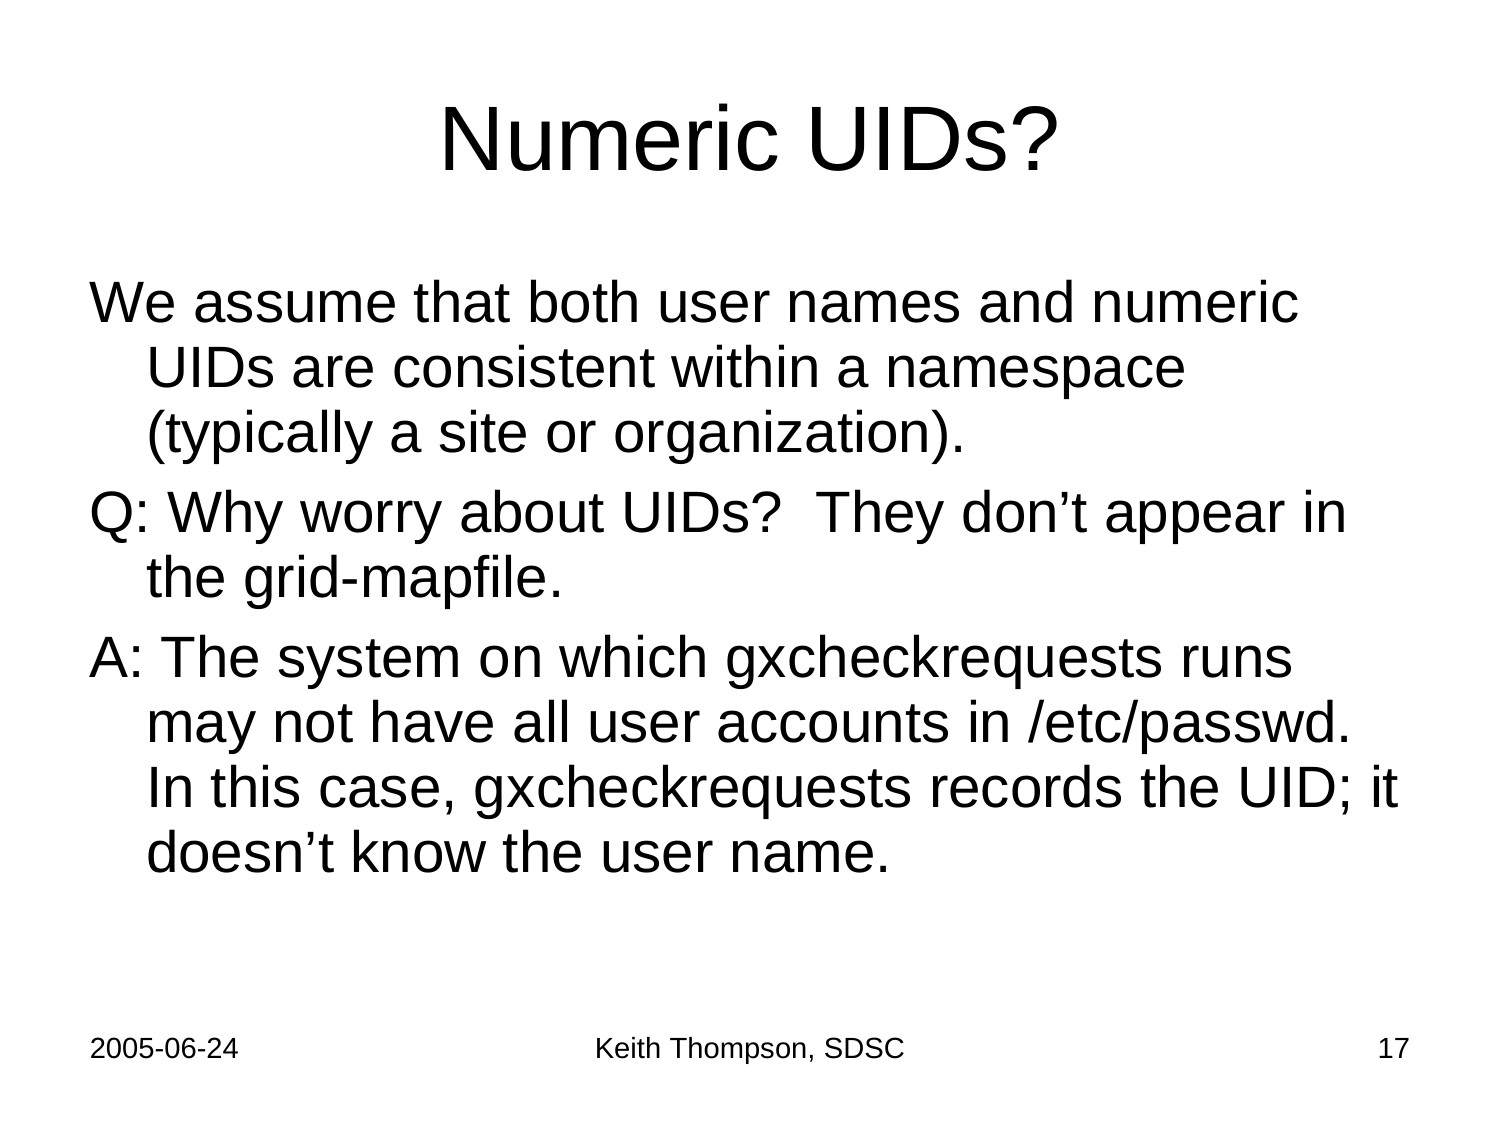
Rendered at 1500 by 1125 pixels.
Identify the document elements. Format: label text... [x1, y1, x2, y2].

title Numeric UIDs? [75, 45, 1426, 233]
list We assume that both user names and numeric UIDs are consistent within a namespace (typically a site or organization). Q: Why worry about UIDs? They don’t appear in the grid-mapfile. A: The system on which gx­check­requests runs may not have all user accounts in /etc/passwd. In this case, gx­check­requests records the UID; it doesn’t know the user name. [75, 262, 1426, 1006]
